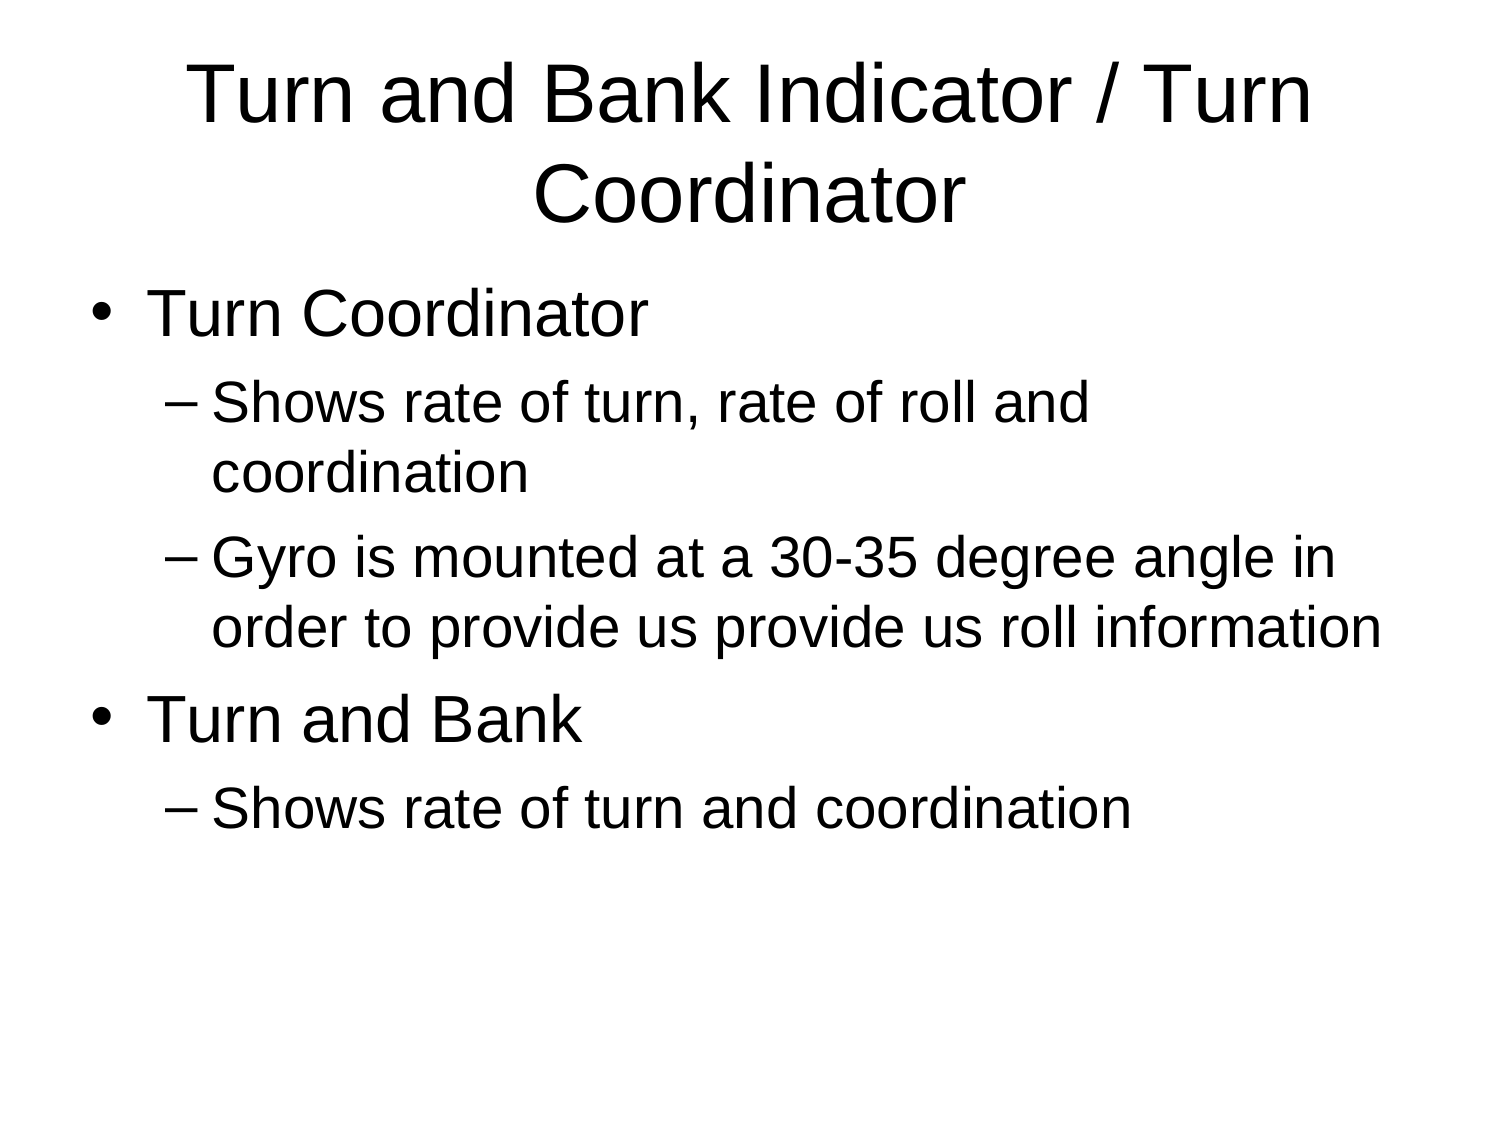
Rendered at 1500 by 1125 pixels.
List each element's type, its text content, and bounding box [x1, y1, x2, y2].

list Turn Coordinator Shows rate of turn, rate of roll and coordination Gyro is mounted at a 30-35 degree angle in order to provide us provide us roll information Turn and Bank Shows rate of turn and coordination [75, 262, 1426, 1006]
title Turn and Bank Indicator / Turn Coordinator [75, 31, 1426, 247]
